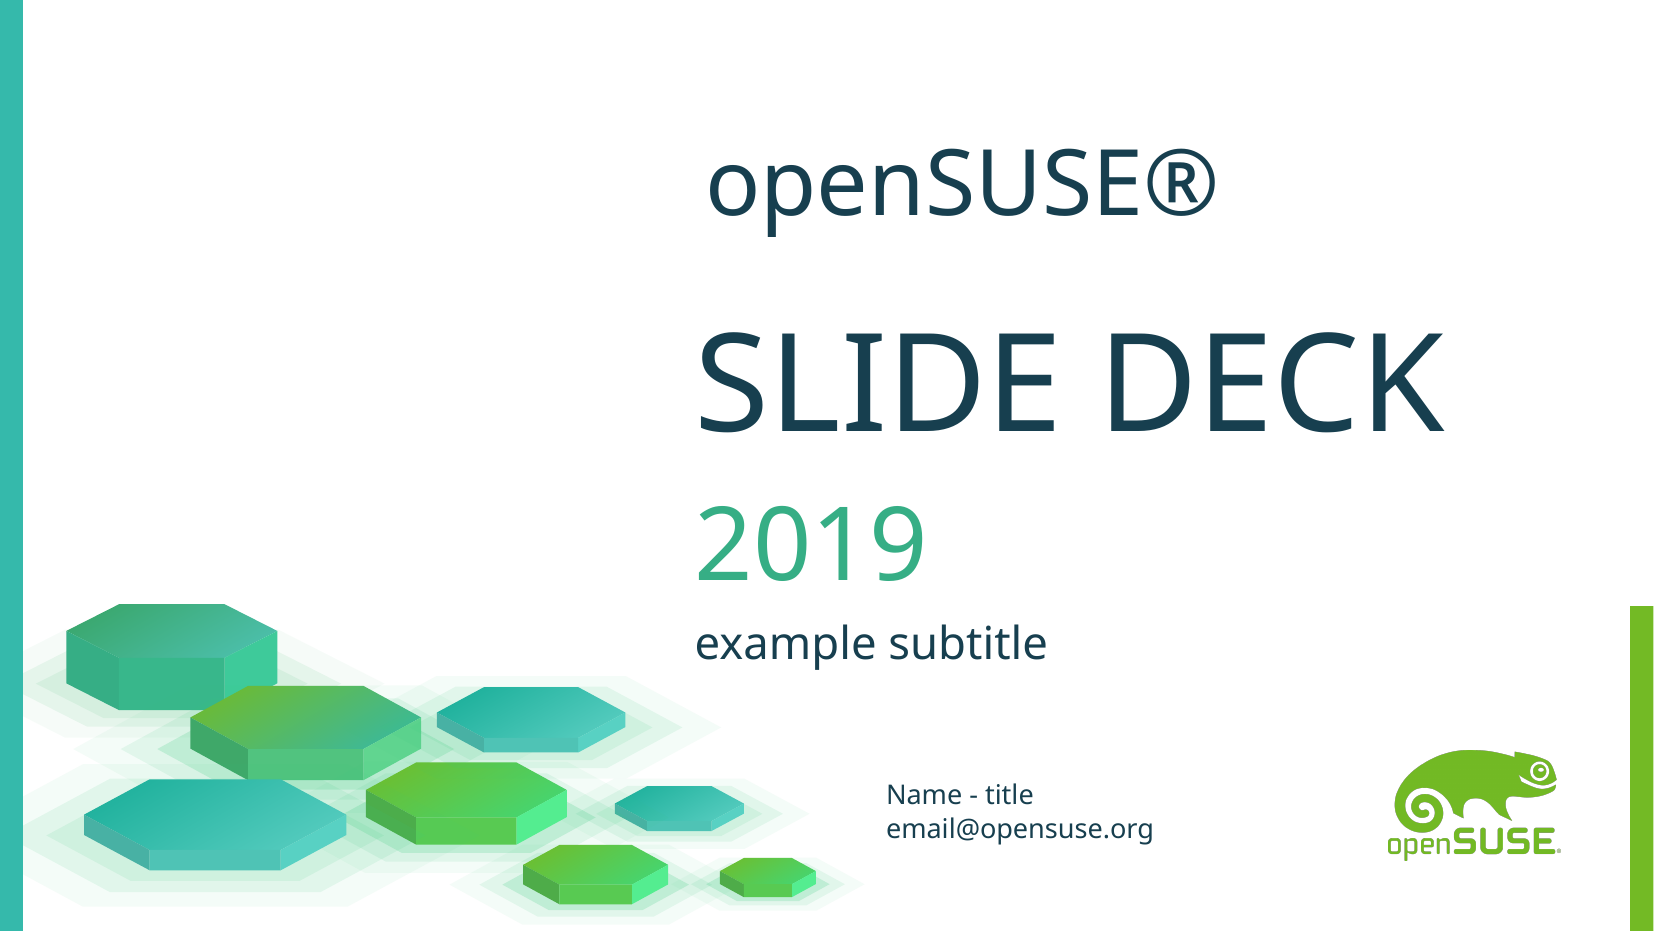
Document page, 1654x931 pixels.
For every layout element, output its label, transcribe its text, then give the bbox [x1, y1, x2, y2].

list Name - title [840, 776, 1356, 810]
list SLIDE DECK 2019 example subtitle [630, 285, 1572, 676]
picture [1388, 750, 1561, 861]
title openSUSE® [705, 102, 1571, 258]
list email@opensuse.org [840, 810, 1356, 848]
text_box [0, 604, 865, 925]
